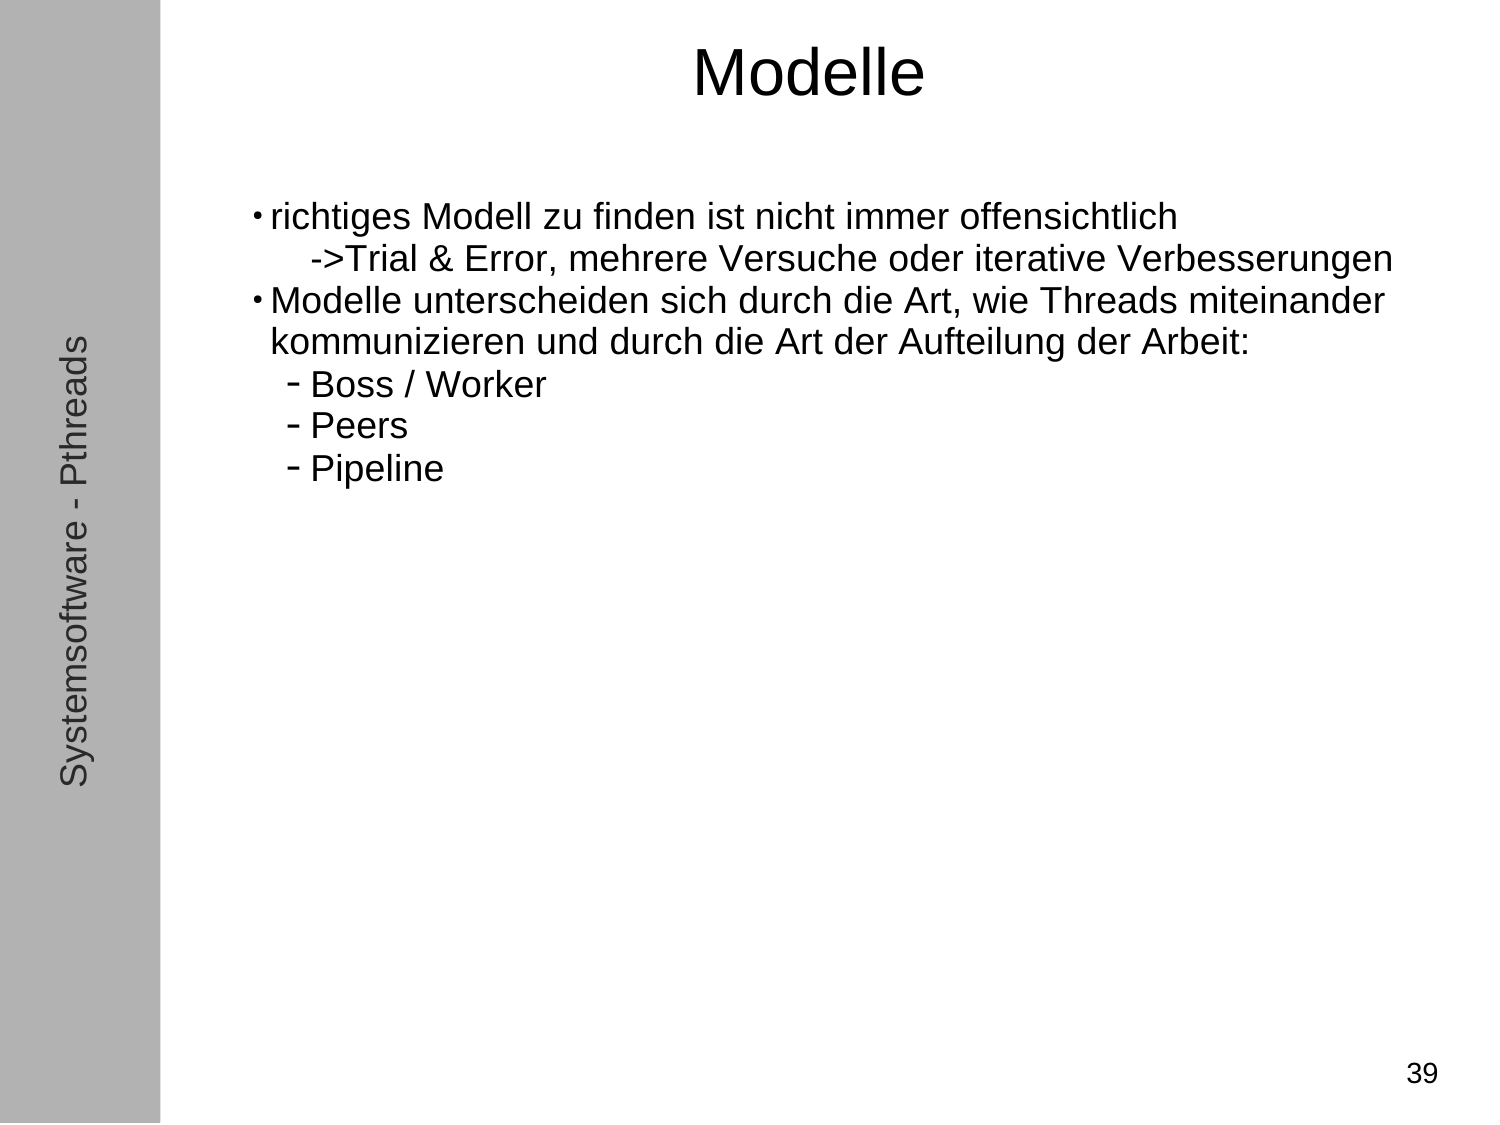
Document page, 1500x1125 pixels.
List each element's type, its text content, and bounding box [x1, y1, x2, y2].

text_box Systemsoftware - Pthreads [47, 1, 121, 1124]
text_box <number> [1406, 1057, 1500, 1106]
text_box [0, 0, 160, 1123]
text_box Modelle [664, 27, 955, 123]
text_box richtiges Modell zu finden ist nicht immer offensichtlich ->Trial & Error, mehrere Versuche oder iterative Verbesserungen Modelle unterscheiden sich durch die Art, wie Threads miteinander kommunizieren und durch die Art der Aufteilung der Arbeit: Boss / Worker Peers Pipeline [237, 187, 1448, 918]
